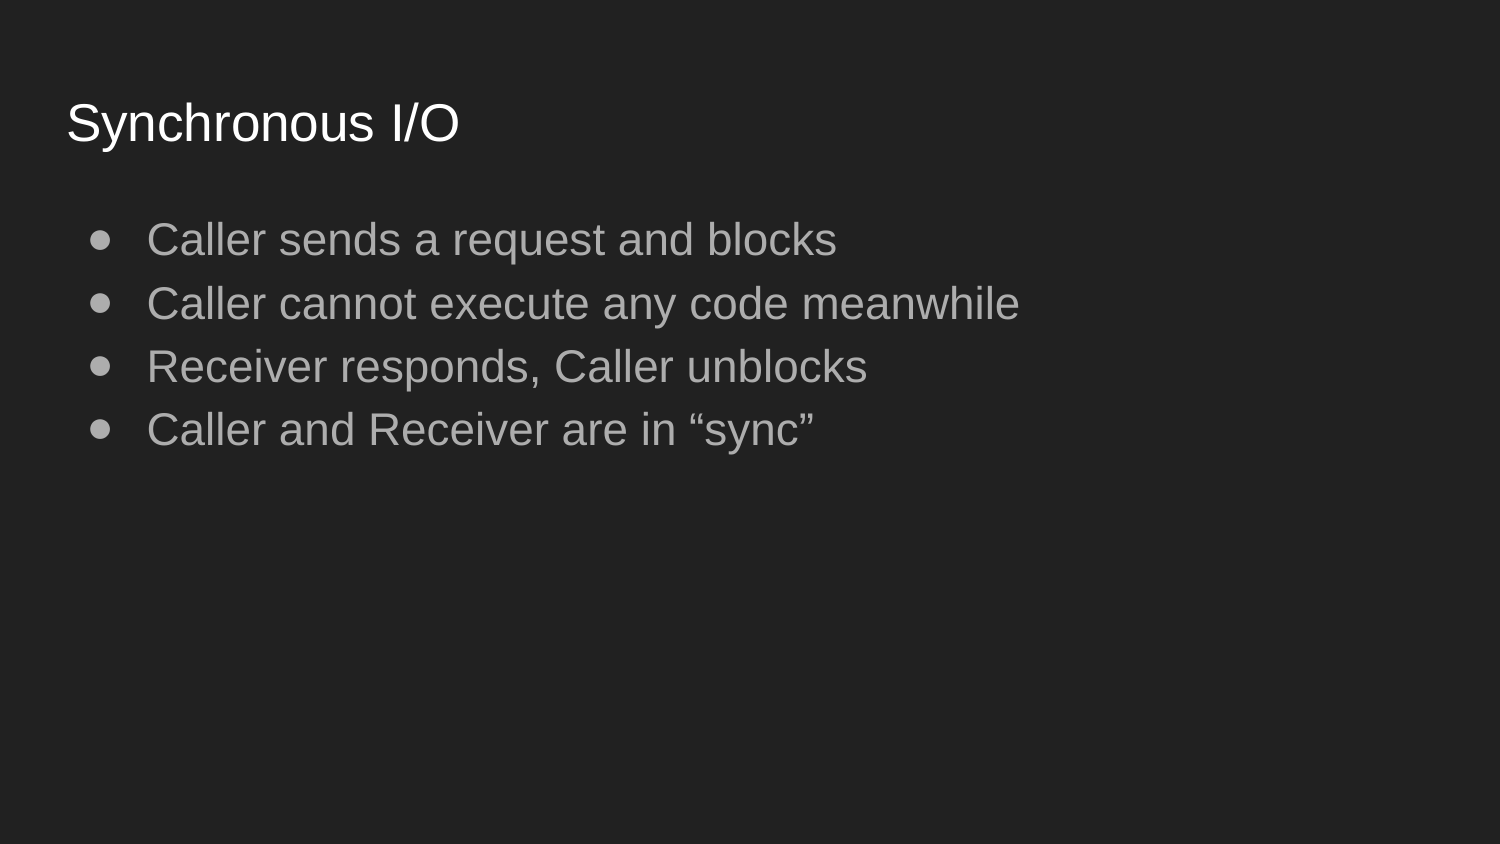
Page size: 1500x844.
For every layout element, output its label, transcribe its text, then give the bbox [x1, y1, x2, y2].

list Caller sends a request and blocks Caller cannot execute any code meanwhile Receiver responds, Caller unblocks Caller and Receiver are in “sync” [56, 186, 1248, 732]
title Synchronous I/O [51, 72, 1449, 167]
